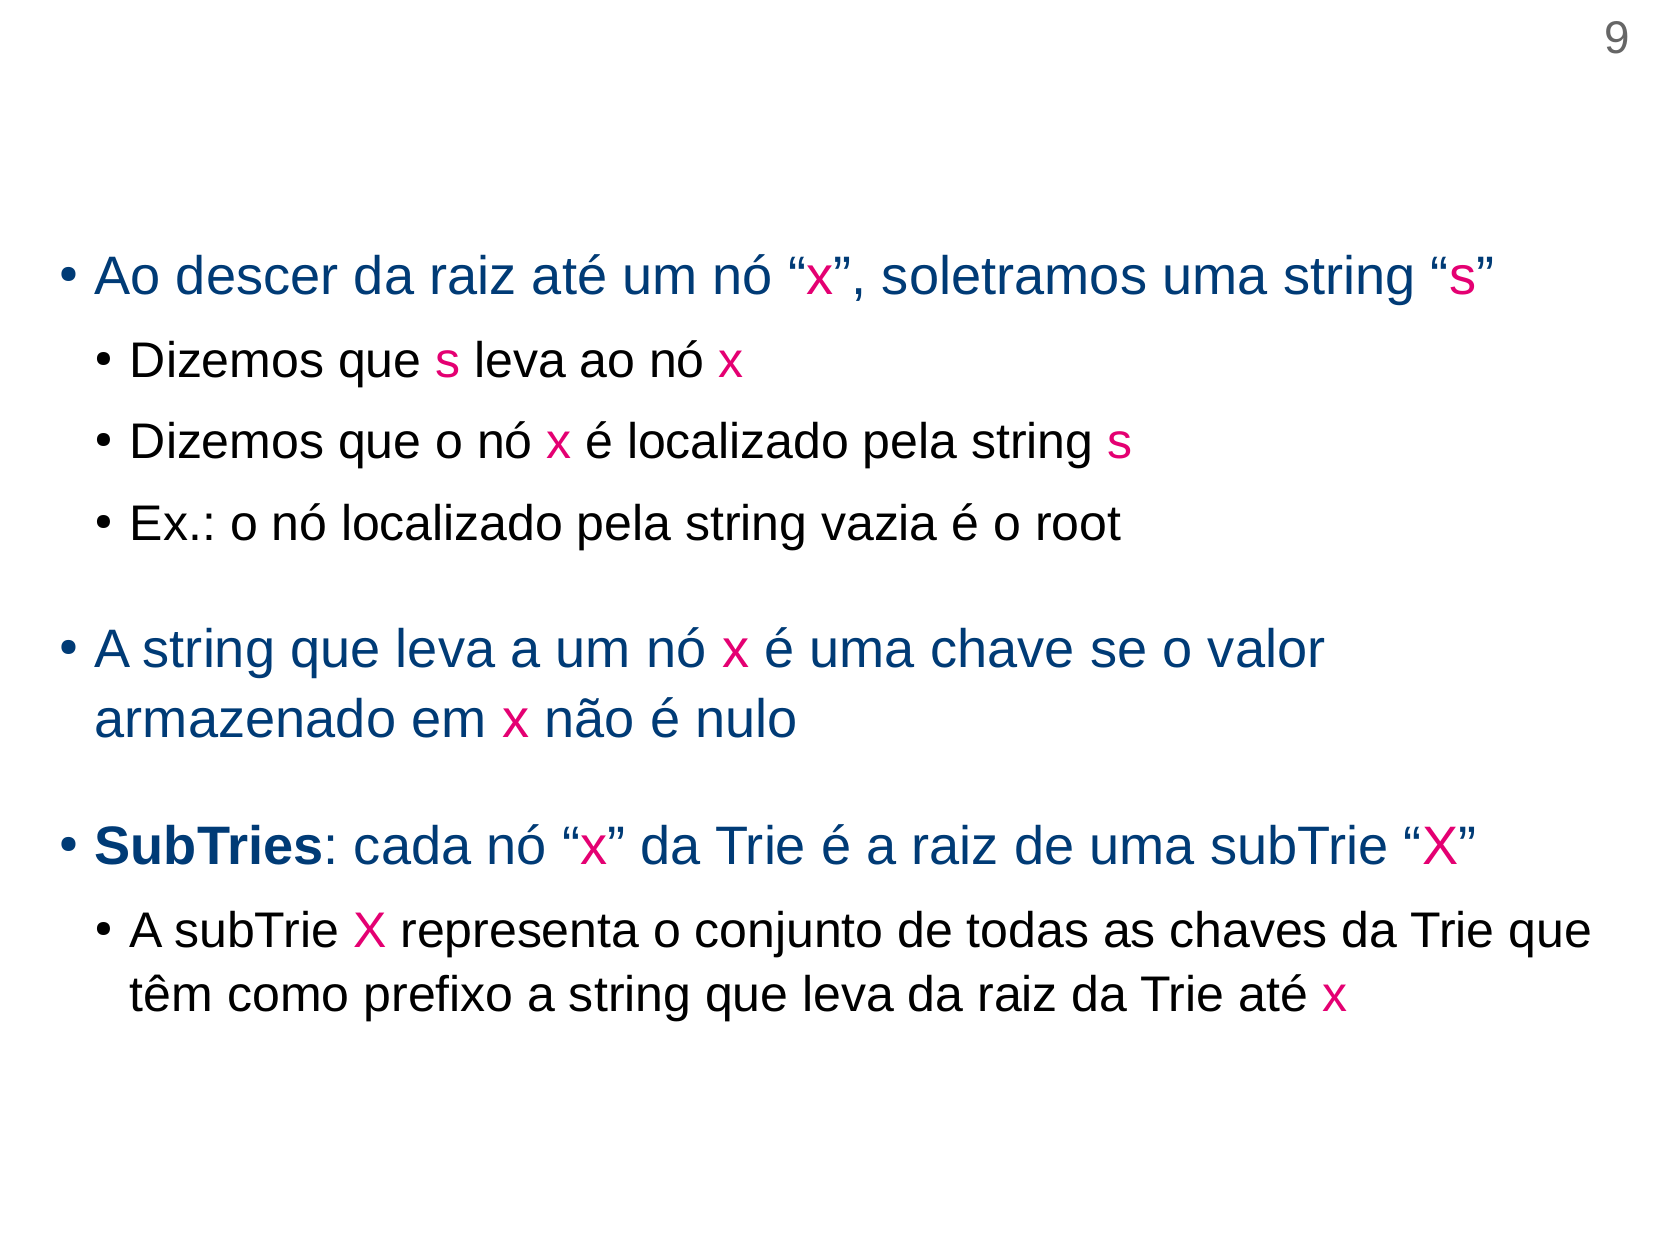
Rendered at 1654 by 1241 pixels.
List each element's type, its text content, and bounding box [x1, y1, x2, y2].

list Ao descer da raiz até um nó “x”, soletramos uma string “s” Dizemos que s leva ao nó x Dizemos que o nó x é localizado pela string s Ex.: o nó localizado pela string vazia é o root A string que leva a um nó x é uma chave se o valor armazenado em x não é nulo SubTries: cada nó “x” da Trie é a raiz de uma subTrie “X” A subTrie X representa o conjunto de todas as chaves da Trie que têm como prefixo a string que leva da raiz da Trie até x [59, 236, 1595, 1211]
